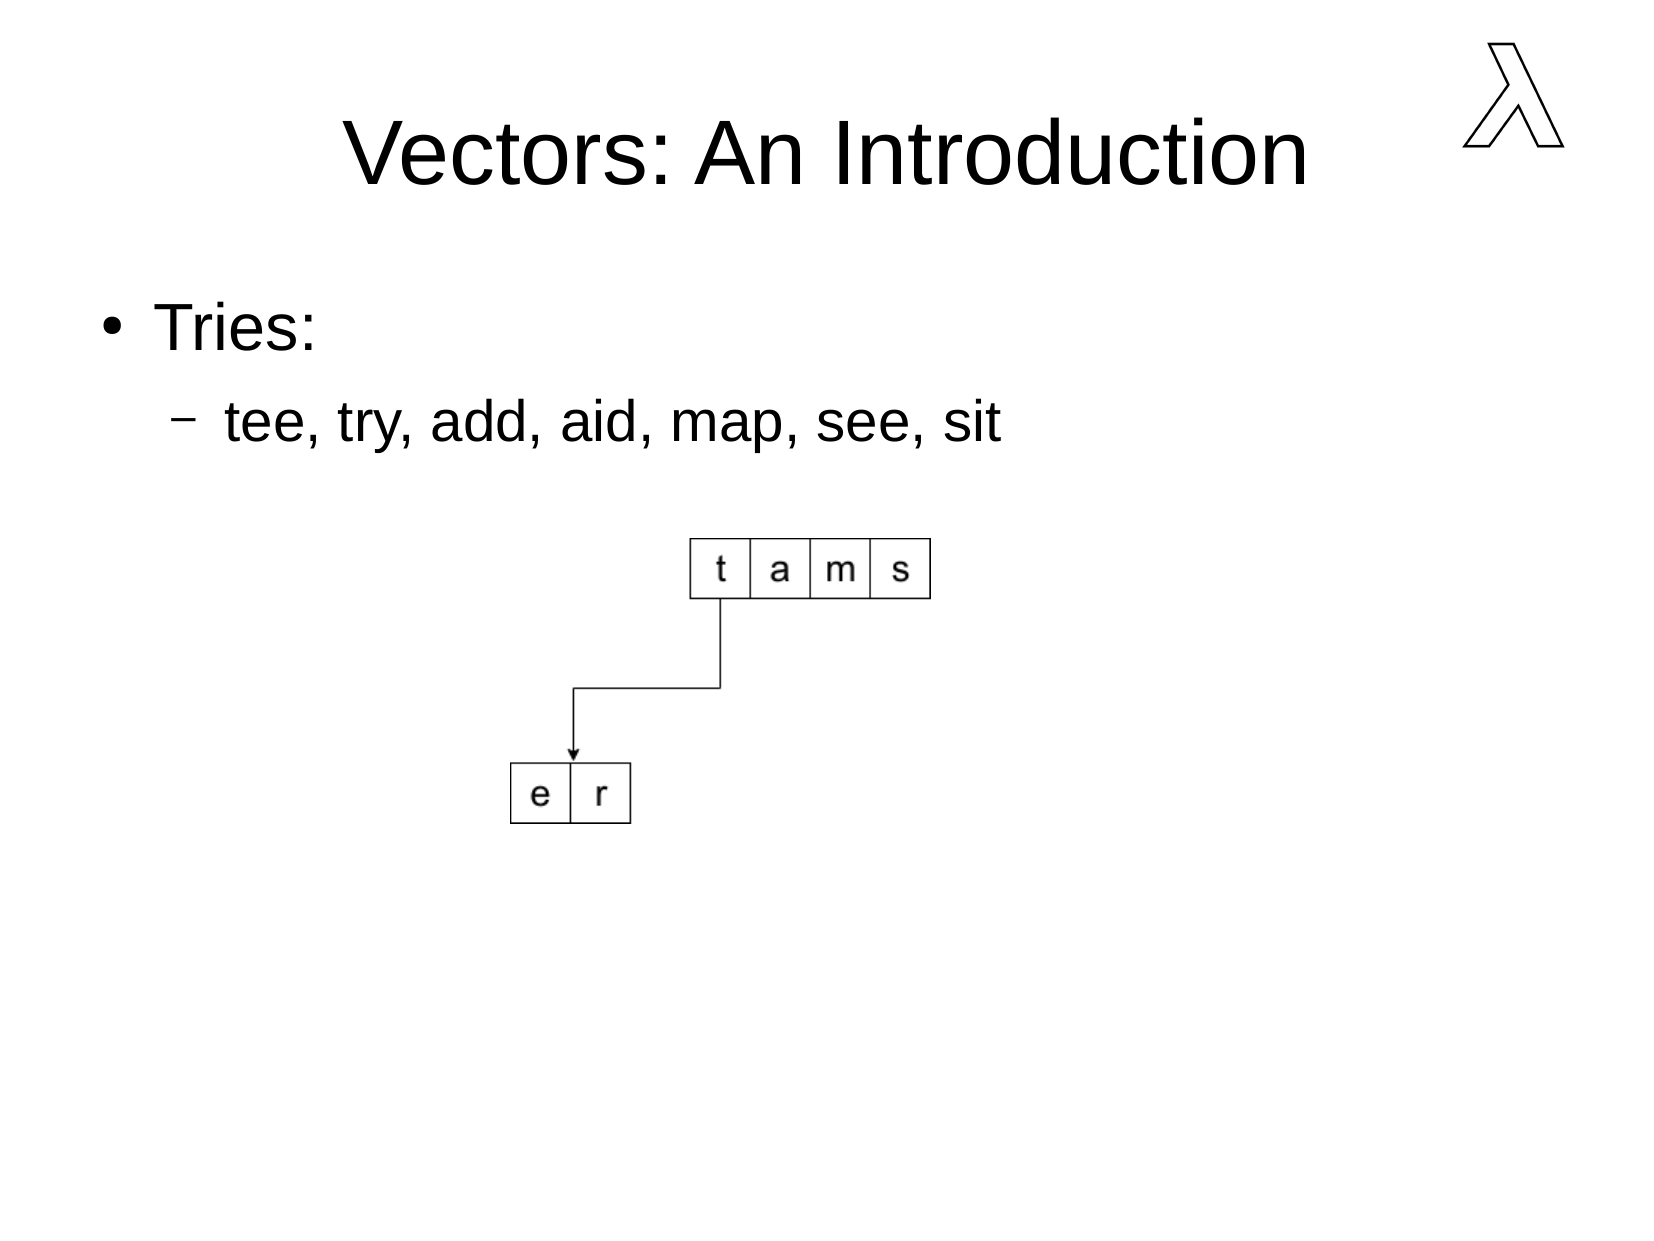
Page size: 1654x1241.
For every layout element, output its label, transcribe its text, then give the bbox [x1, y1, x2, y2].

list Tries: tee, try, add, aid, map, see, sit [82, 290, 1571, 1010]
title Vectors: An Introduction [82, 49, 1571, 257]
picture [1440, 40, 1587, 151]
picture [510, 538, 931, 824]
